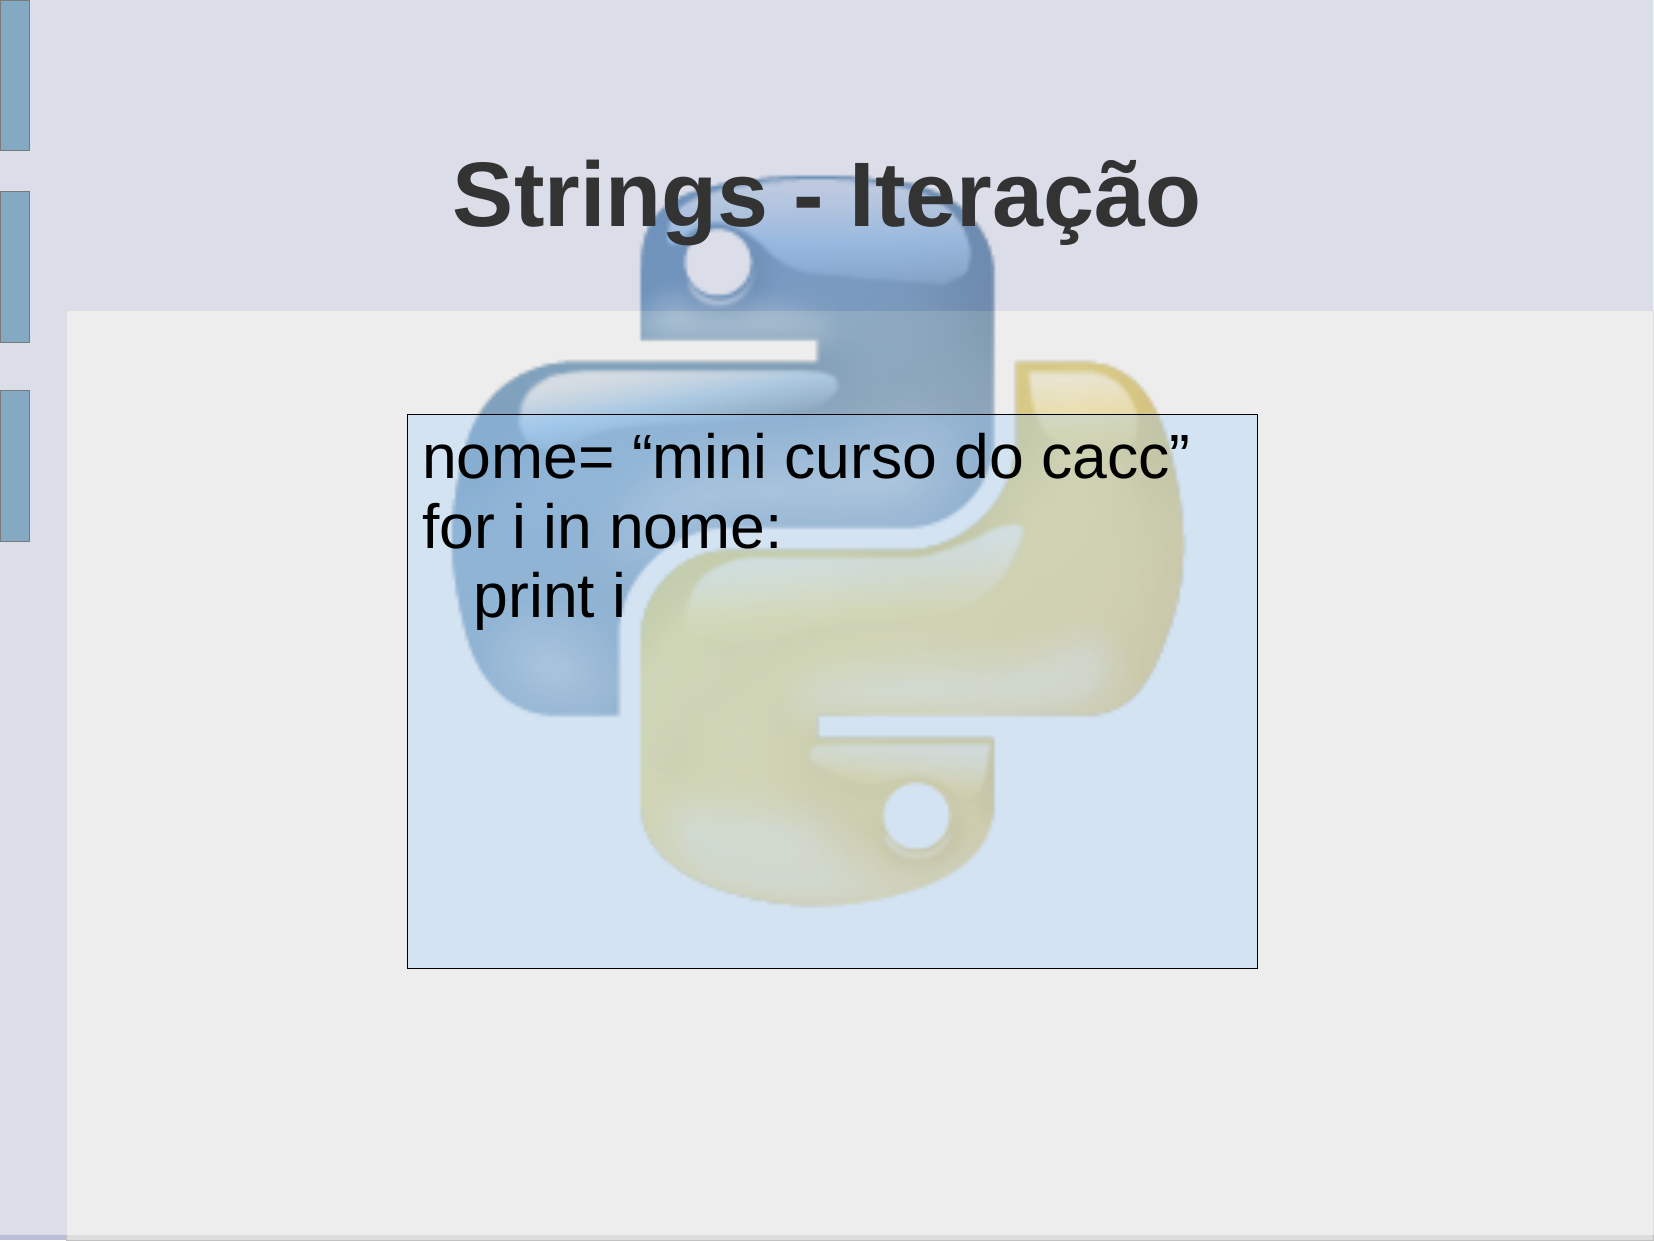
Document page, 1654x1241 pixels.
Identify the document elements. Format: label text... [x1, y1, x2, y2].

title Strings - Iteração [121, 91, 1534, 299]
picture [0, 0, 1654, 1235]
text_box nome= “mini curso do cacc” for i in nome: print i [407, 414, 1258, 969]
